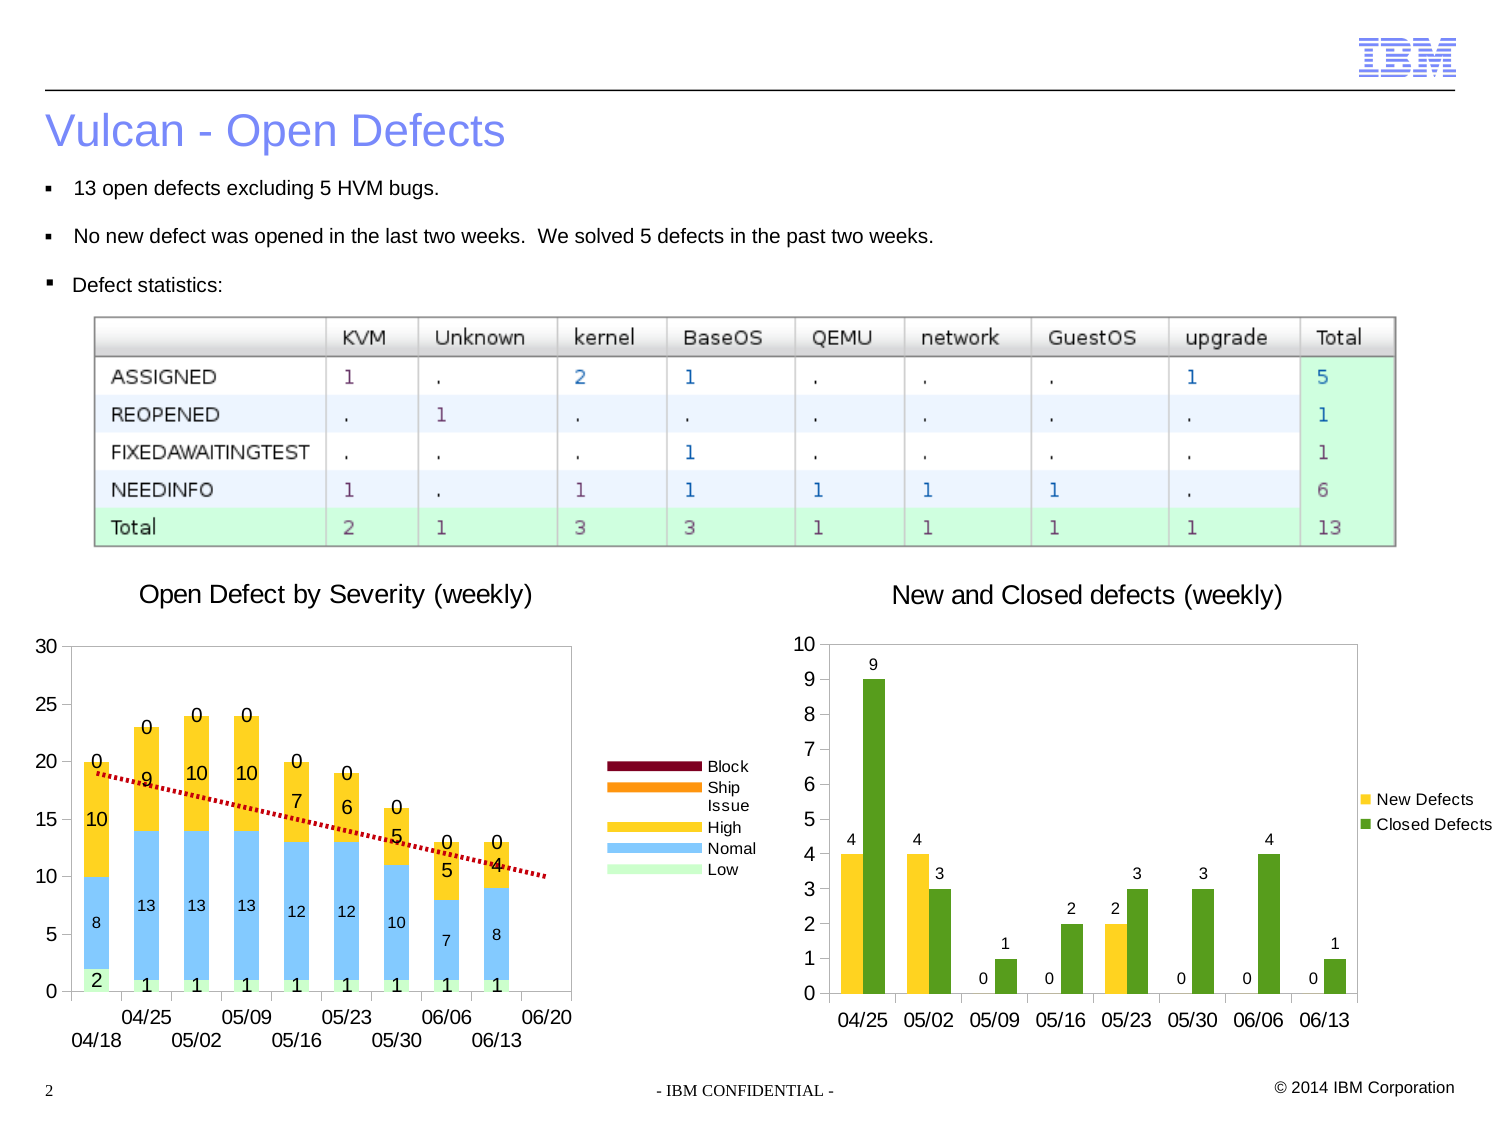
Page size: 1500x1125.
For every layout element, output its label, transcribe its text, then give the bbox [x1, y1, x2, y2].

picture [1359, 37, 1456, 77]
chart [8, 554, 1500, 1071]
title Vulcan - Open Defects [30, 97, 1456, 203]
list 13 open defects excluding 5 HVM bugs. No new defect was opened in the last two weeks. We solved 5 defects in the past two weeks. Defect statistics: [30, 169, 1430, 307]
picture [91, 312, 1403, 552]
